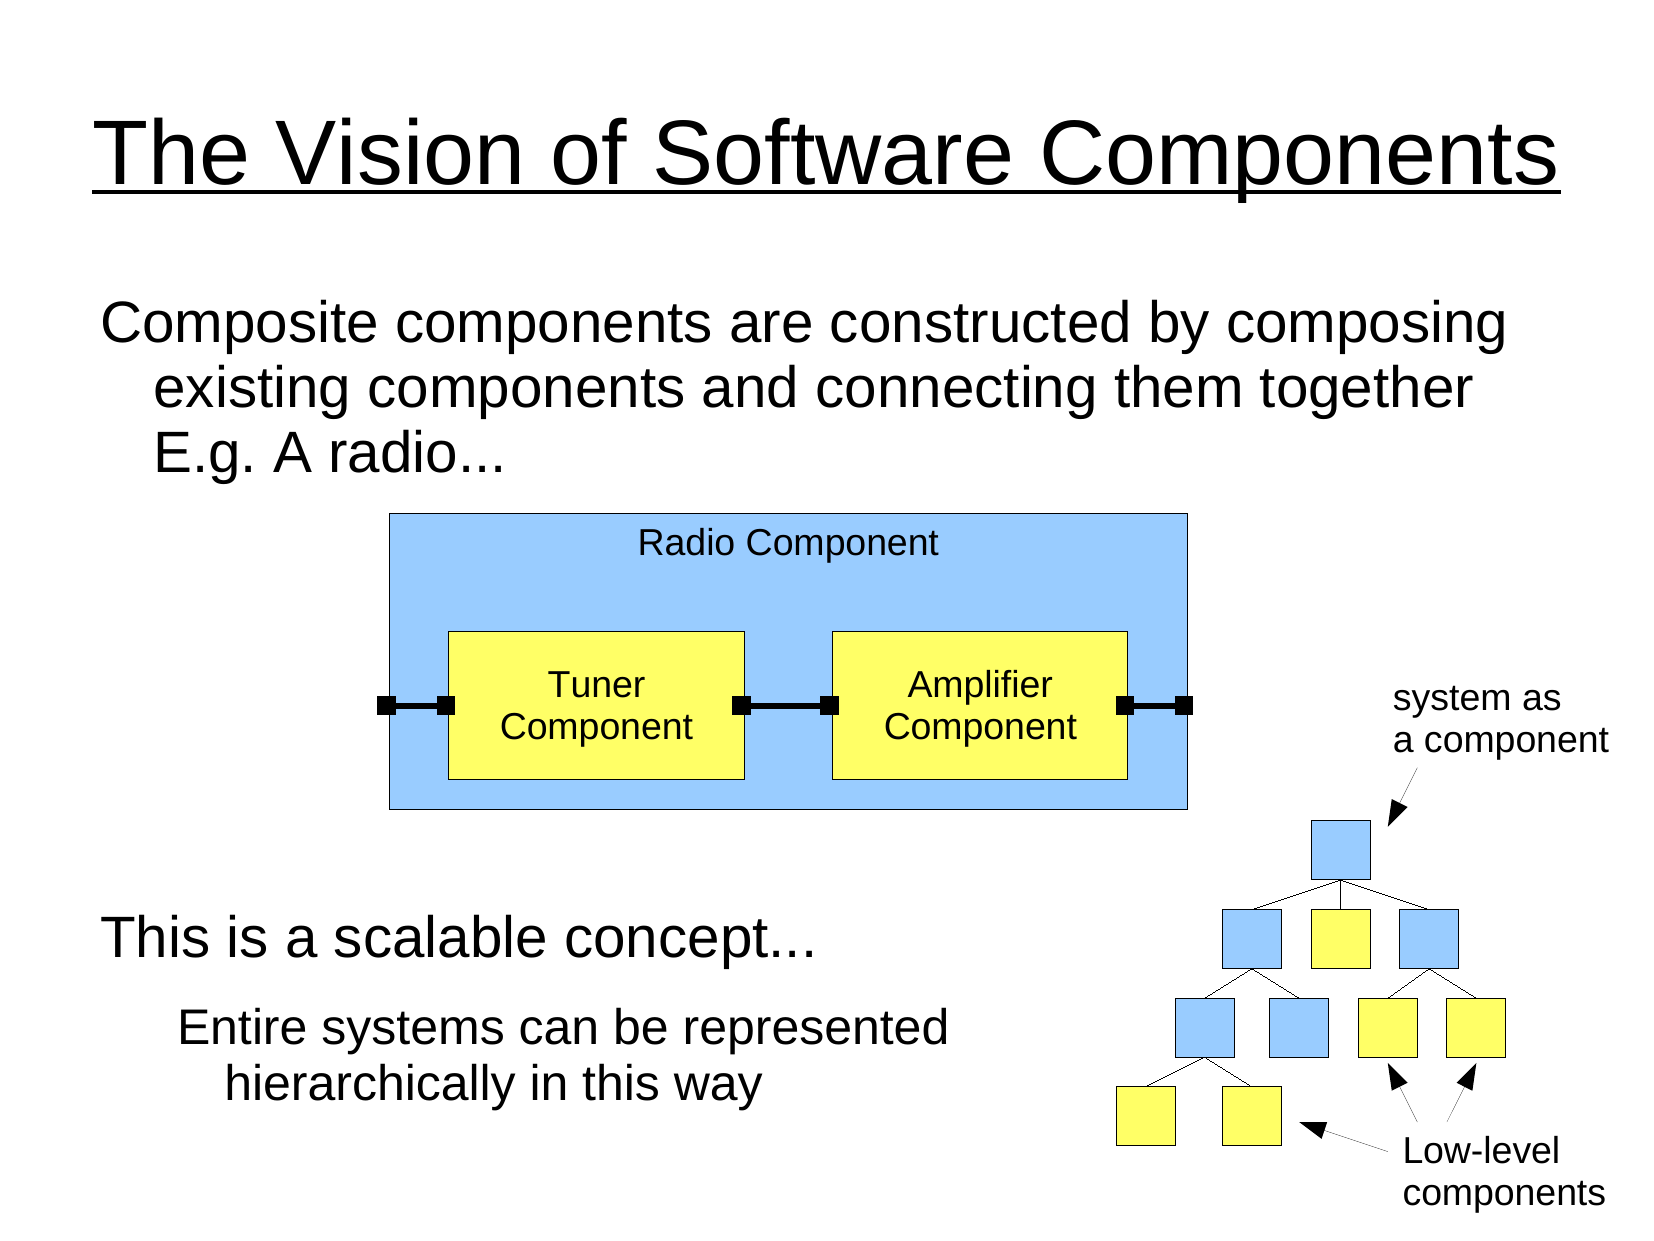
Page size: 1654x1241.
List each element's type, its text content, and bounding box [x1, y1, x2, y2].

text_box [1311, 909, 1371, 969]
text_box Tuner Component [448, 631, 745, 780]
text_box [1222, 1086, 1282, 1146]
text_box system as a component [1378, 668, 1625, 768]
text_box [1175, 998, 1235, 1058]
list Composite components are constructed by composing existing components and connecting them together E.g. A radio... This is a scalable concept... Entire systems can be represented hierarchically in this way [82, 290, 1571, 1109]
text_box [1116, 696, 1134, 715]
title The Vision of Software Components [82, 49, 1571, 257]
text_box [377, 696, 396, 715]
text_box [1222, 909, 1282, 969]
text_box [1358, 998, 1418, 1058]
text_box Low-level components [1387, 1122, 1622, 1221]
text_box Amplifier Component [832, 631, 1128, 780]
text_box [1116, 1086, 1176, 1146]
text_box [1175, 709, 1193, 715]
text_box [820, 696, 839, 715]
text_box [732, 696, 751, 715]
text_box [1269, 998, 1329, 1058]
text_box [1399, 909, 1459, 969]
text_box Radio Component [389, 709, 1188, 810]
text_box [1311, 820, 1371, 880]
text_box [1175, 696, 1193, 703]
text_box Radio Component [389, 513, 1188, 703]
text_box [437, 696, 455, 715]
text_box [1446, 998, 1506, 1058]
